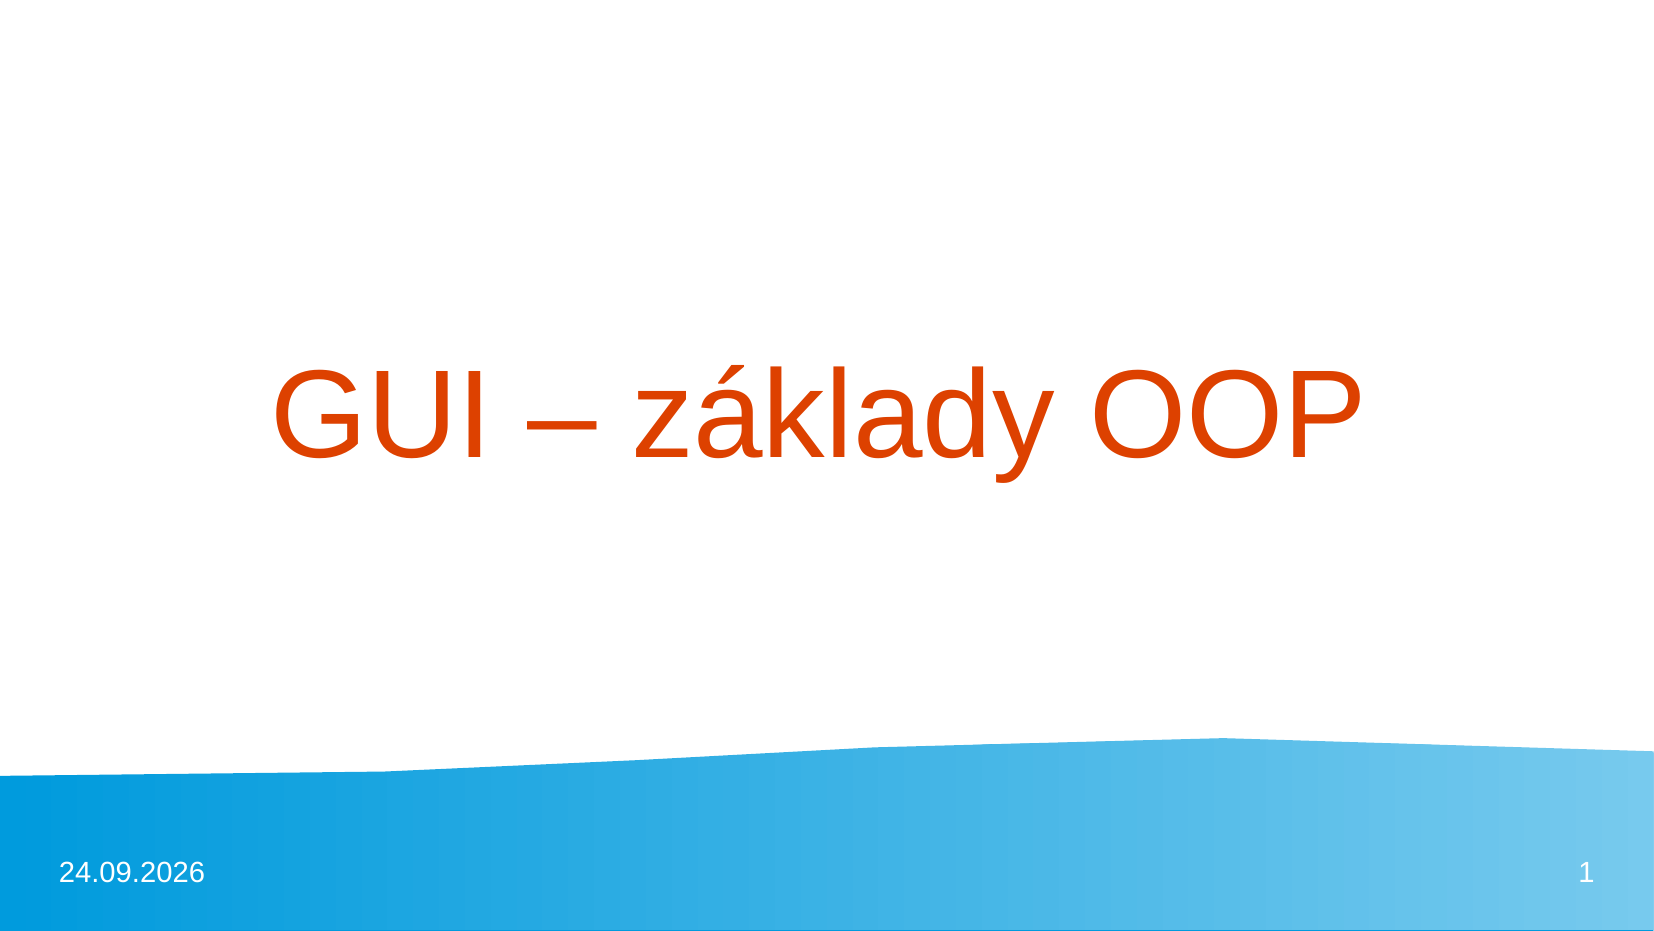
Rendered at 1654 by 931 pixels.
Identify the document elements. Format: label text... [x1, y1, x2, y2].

title GUI – základy OOP [75, 314, 1564, 514]
